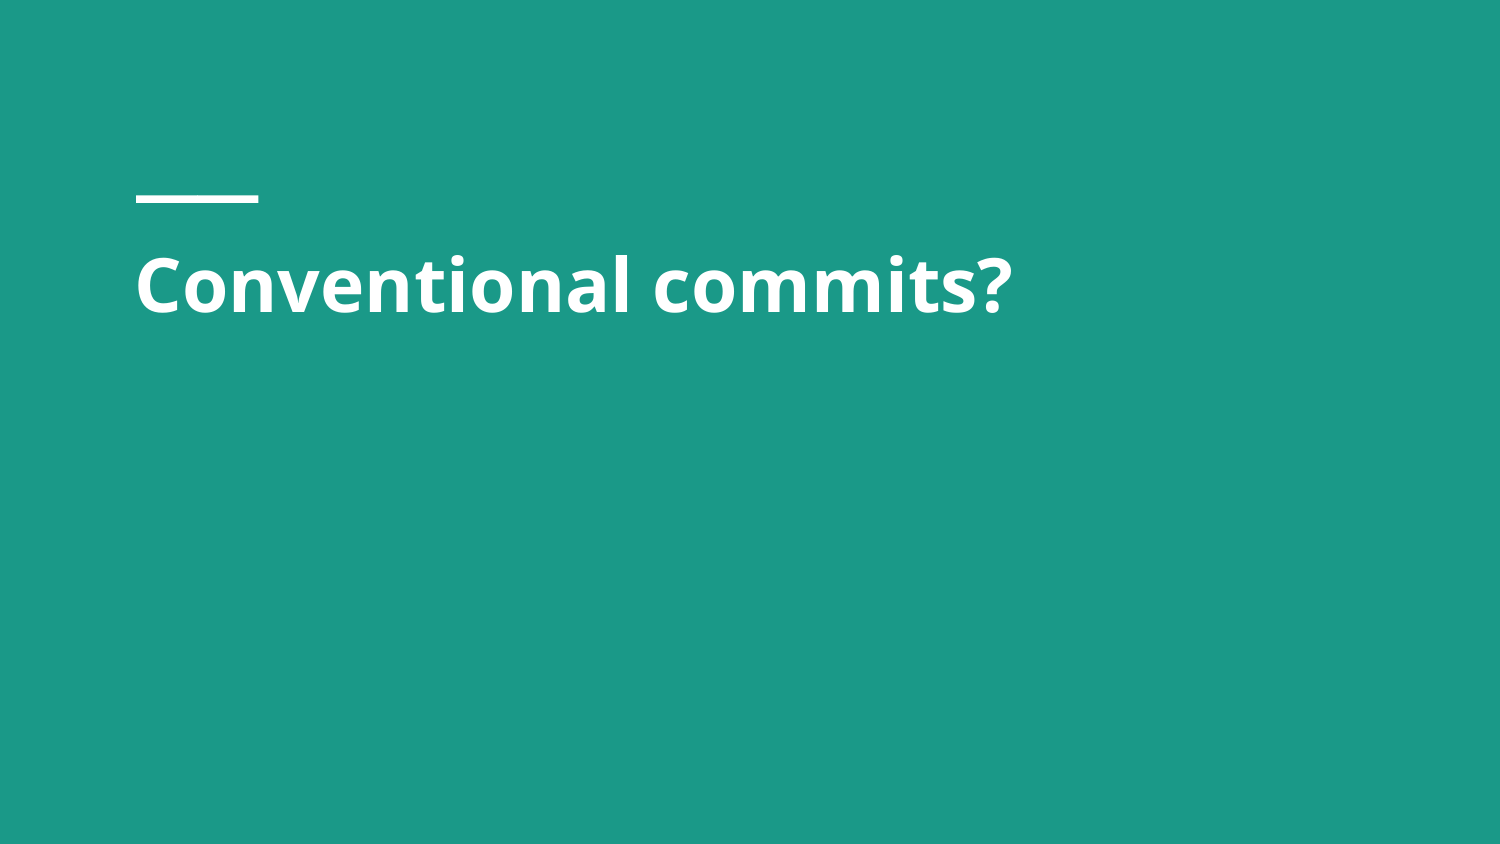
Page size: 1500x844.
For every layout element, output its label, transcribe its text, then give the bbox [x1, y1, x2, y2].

title Conventional commits? [119, 216, 1381, 466]
